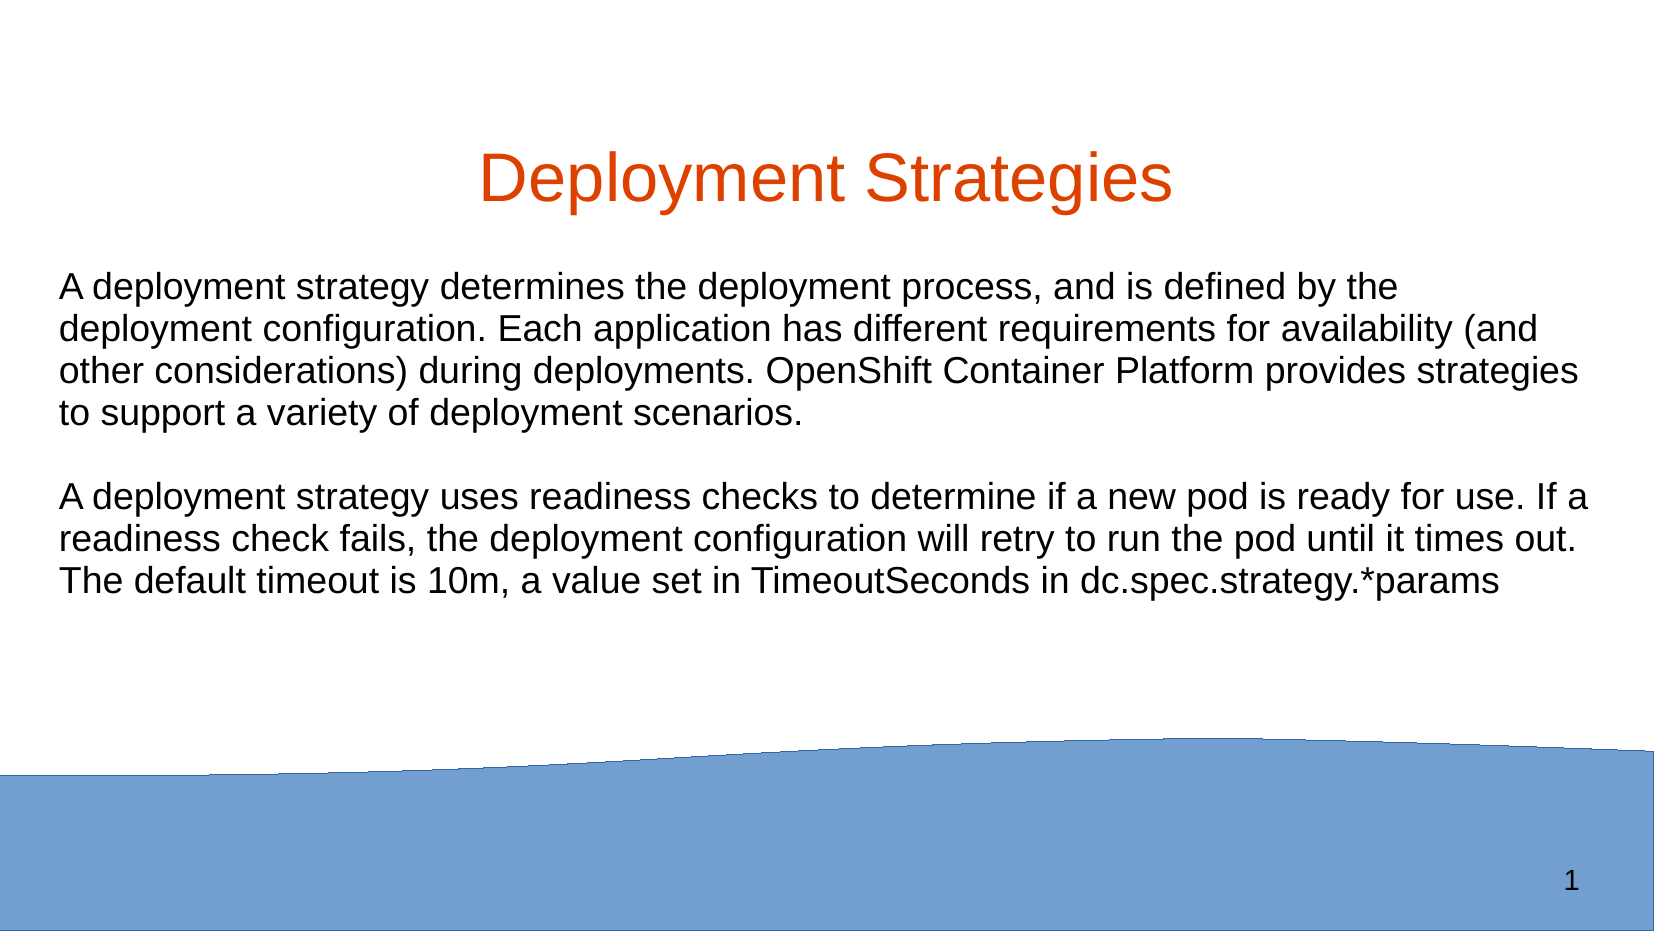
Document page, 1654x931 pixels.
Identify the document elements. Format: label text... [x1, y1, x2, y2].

subtitle A deployment strategy determines the deployment process, and is defined by the deployment configuration. Each application has different requirements for availability (and other considerations) during deployments. OpenShift Container Platform provides strategies to support a variety of deployment scenarios. A deployment strategy uses readiness checks to determine if a new pod is ready for use. If a readiness check fails, the deployment configuration will retry to run the pod until it times out. The default timeout is 10m, a value set in TimeoutSeconds in dc.spec.strategy.*params [59, 265, 1595, 812]
title Deployment Strategies [88, 88, 1565, 265]
